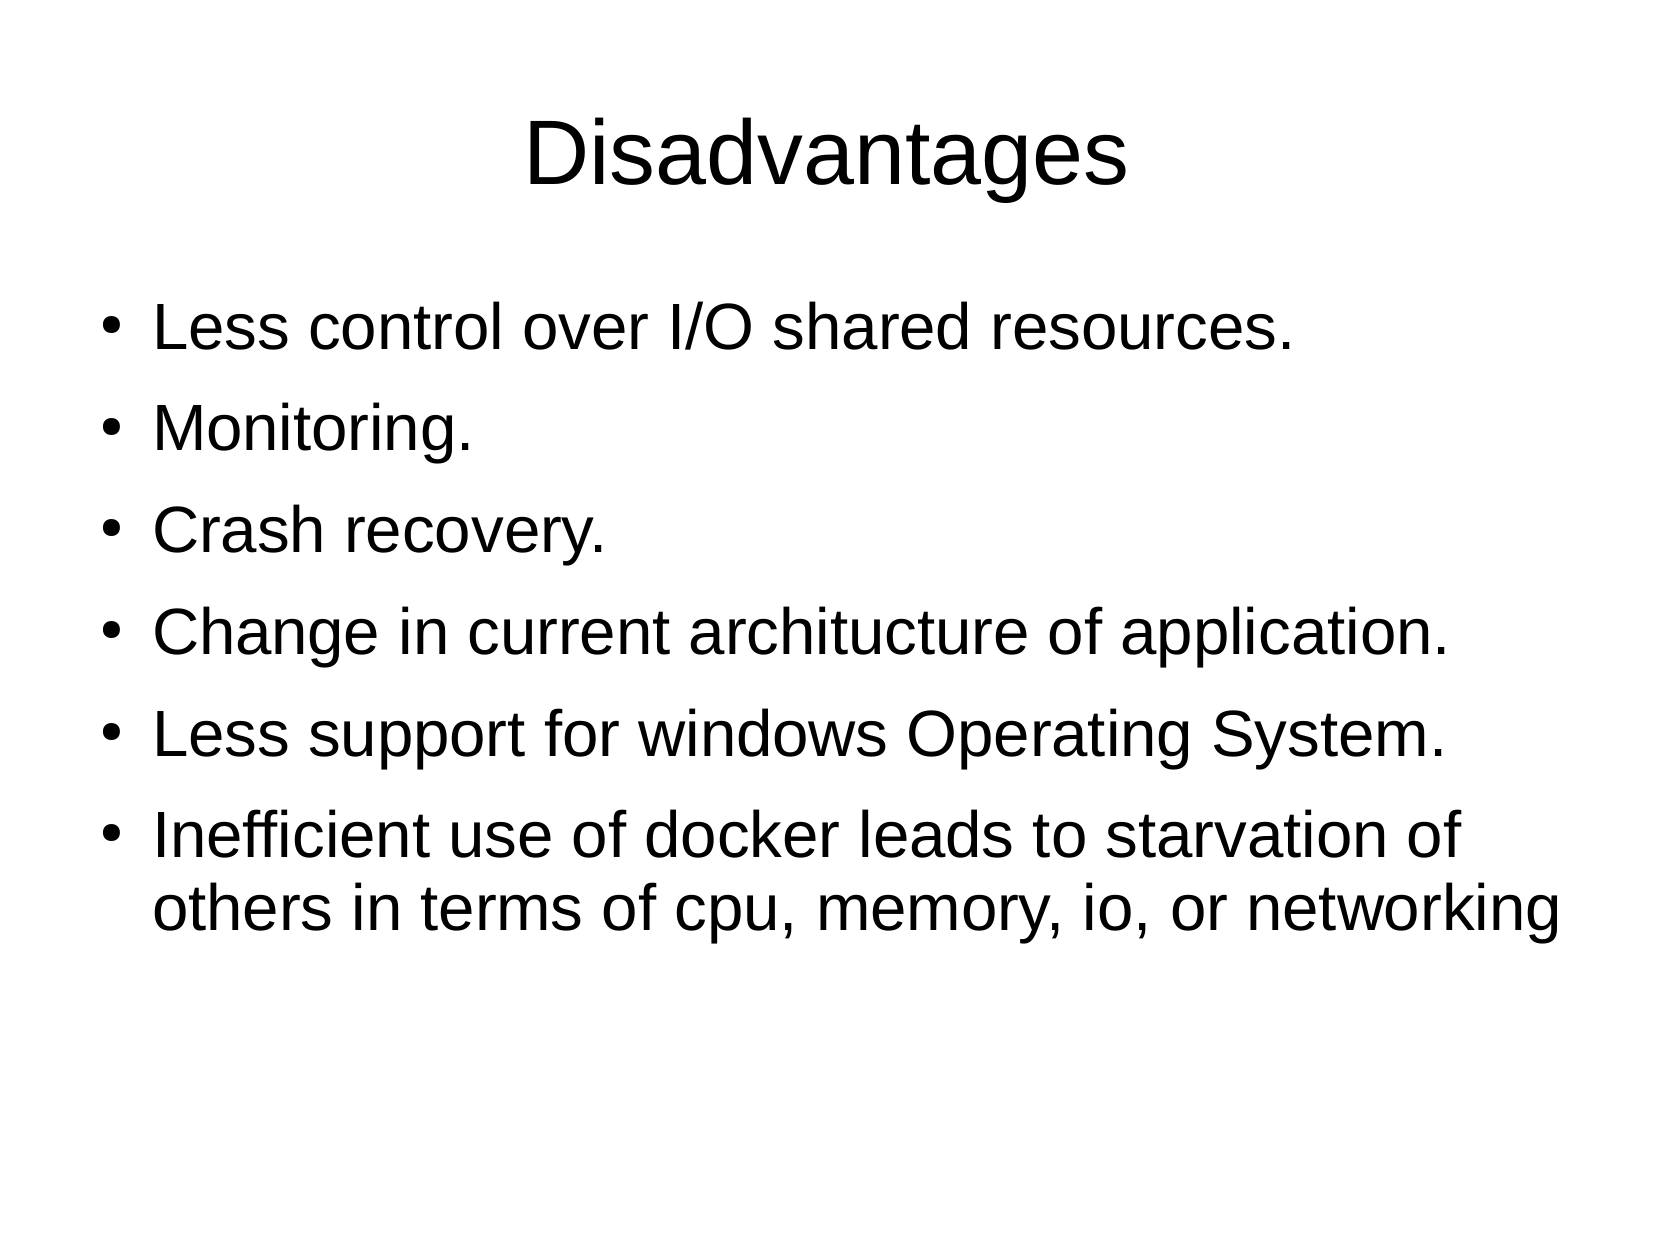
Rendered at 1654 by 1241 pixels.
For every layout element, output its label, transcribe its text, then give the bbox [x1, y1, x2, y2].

title Disadvantages [82, 49, 1571, 257]
list Less control over I/O shared resources. Monitoring. Crash recovery. Change in current architucture of application. Less support for windows Operating System. Inefficient use of docker leads to starvation of others in terms of cpu, memory, io, or networking [82, 290, 1571, 1010]
